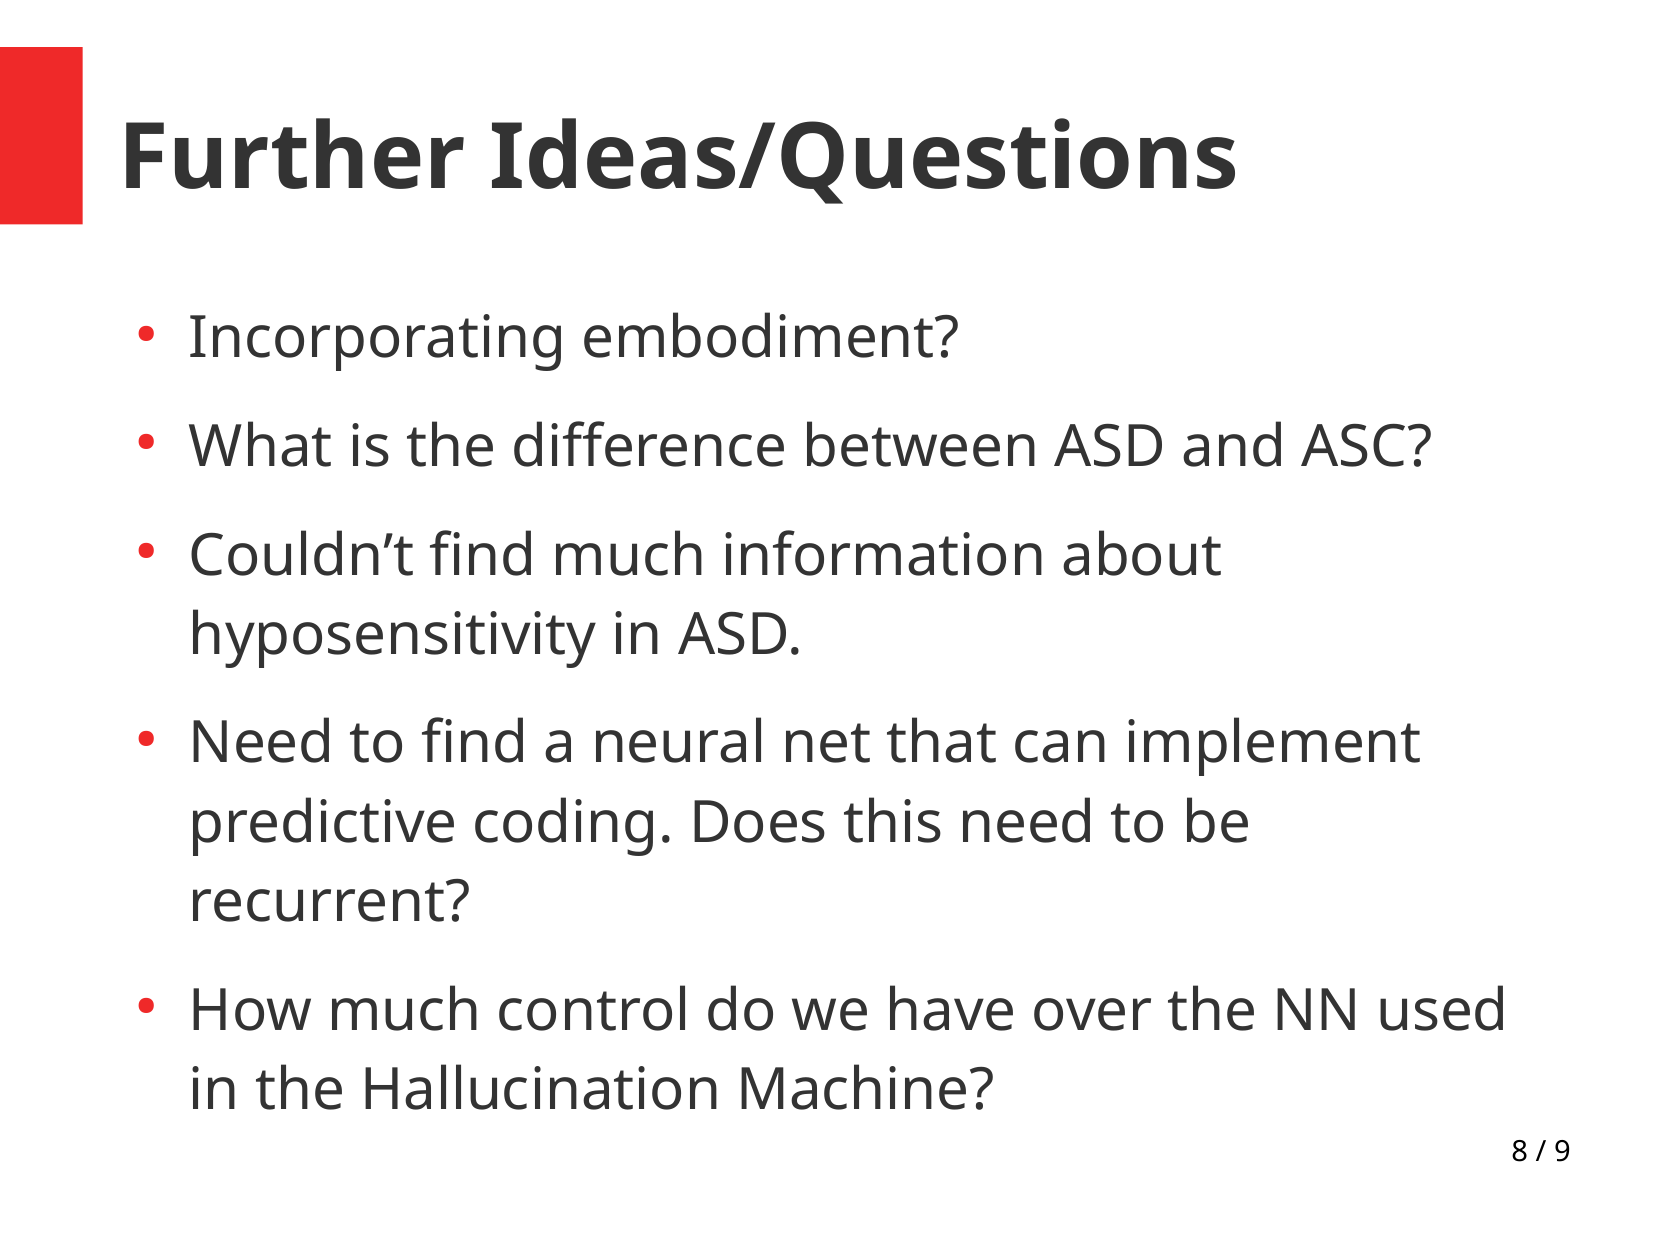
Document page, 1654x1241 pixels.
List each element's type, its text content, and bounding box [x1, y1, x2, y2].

list Incorporating embodiment? What is the difference between ASD and ASC? Couldn’t find much information about hyposensitivity in ASD. Need to find a neural net that can implement predictive coding. Does this need to be recurrent? How much control do we have over the NN used in the Hallucination Machine? [118, 295, 1536, 1015]
title Further Ideas/Questions [118, 49, 1571, 257]
